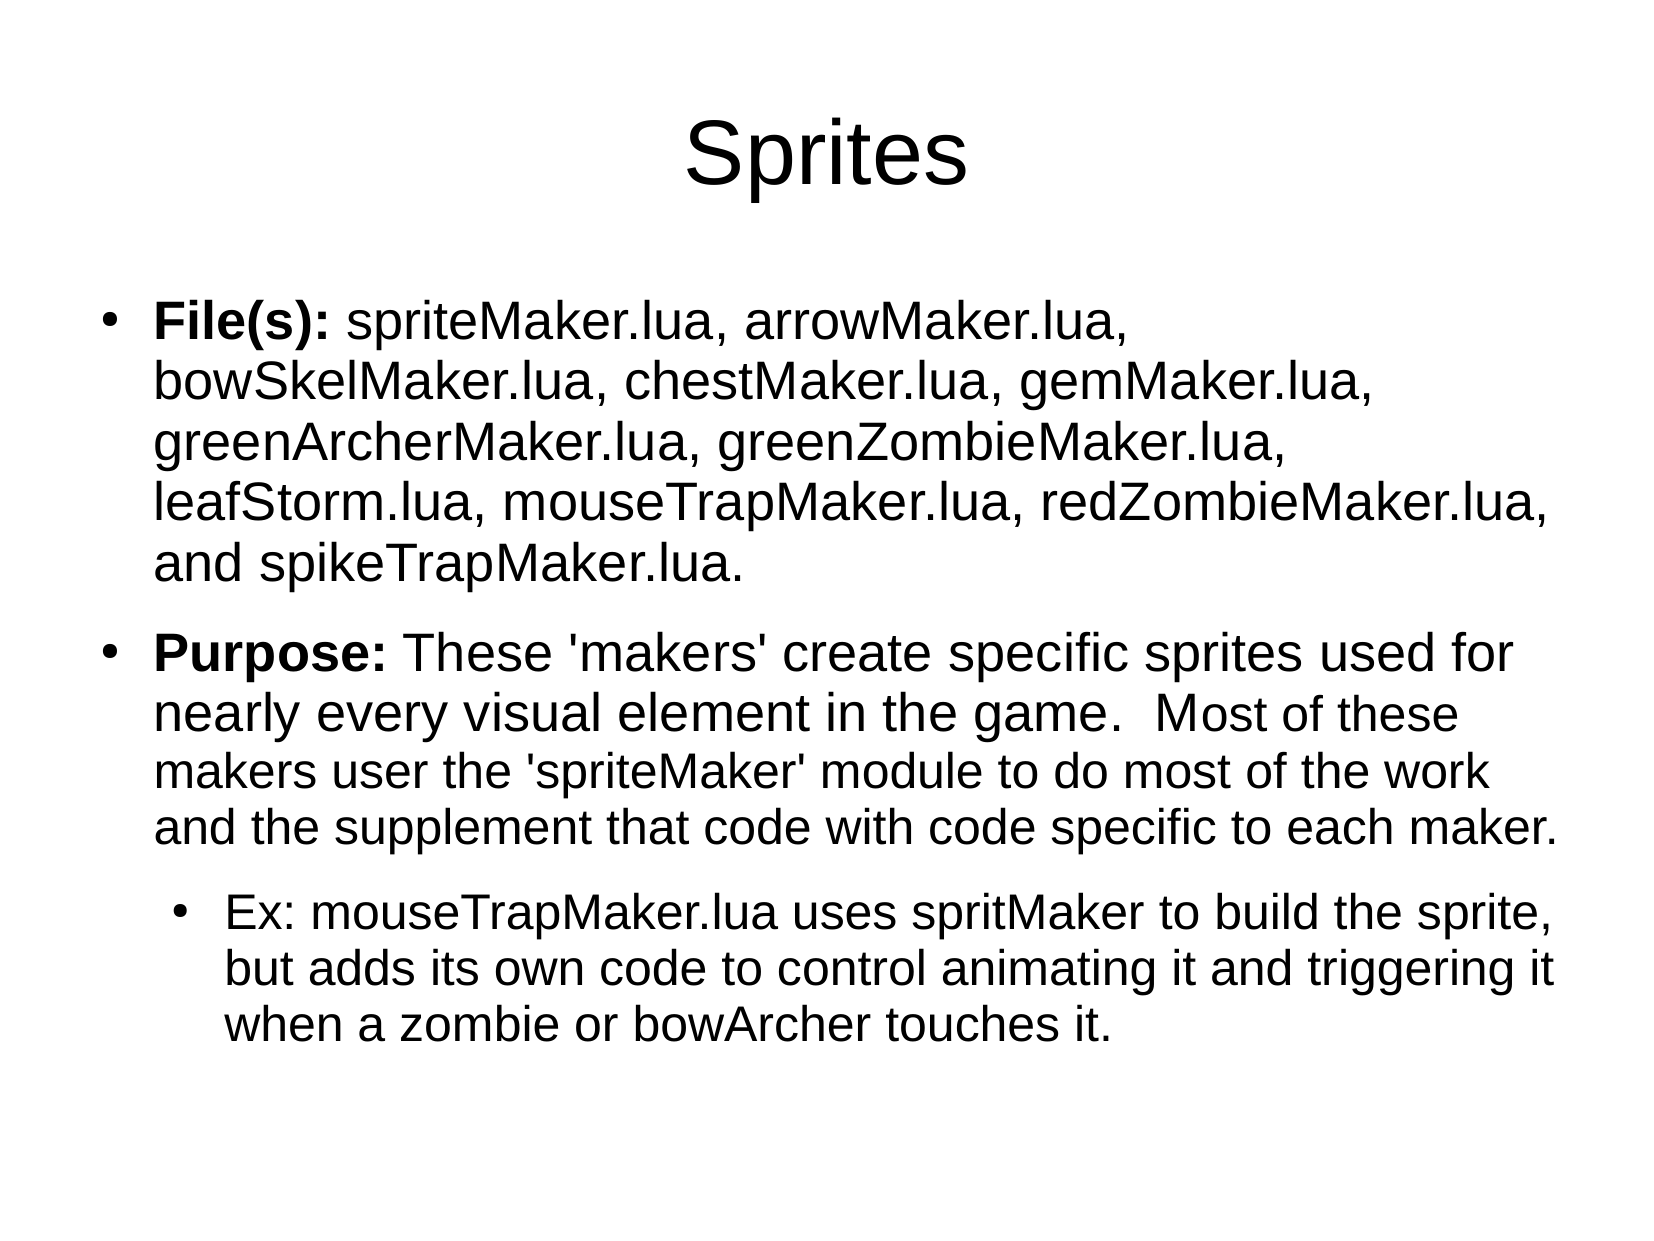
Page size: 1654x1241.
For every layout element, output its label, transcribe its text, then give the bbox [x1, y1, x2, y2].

title Sprites [82, 49, 1571, 257]
list File(s): spriteMaker.lua, arrowMaker.lua, bowSkelMaker.lua, chestMaker.lua, gemMaker.lua, greenArcherMaker.lua, greenZombieMaker.lua, leafStorm.lua, mouseTrapMaker.lua, redZombieMaker.lua, and spikeTrapMaker.lua. Purpose: These 'makers' create specific sprites used for nearly every visual element in the game. Most of these makers user the 'spriteMaker' module to do most of the work and the supplement that code with code specific to each maker. Ex: mouseTrapMaker.lua uses spritMaker to build the sprite, but adds its own code to control animating it and triggering it when a zombie or bowArcher touches it. [82, 290, 1571, 1109]
